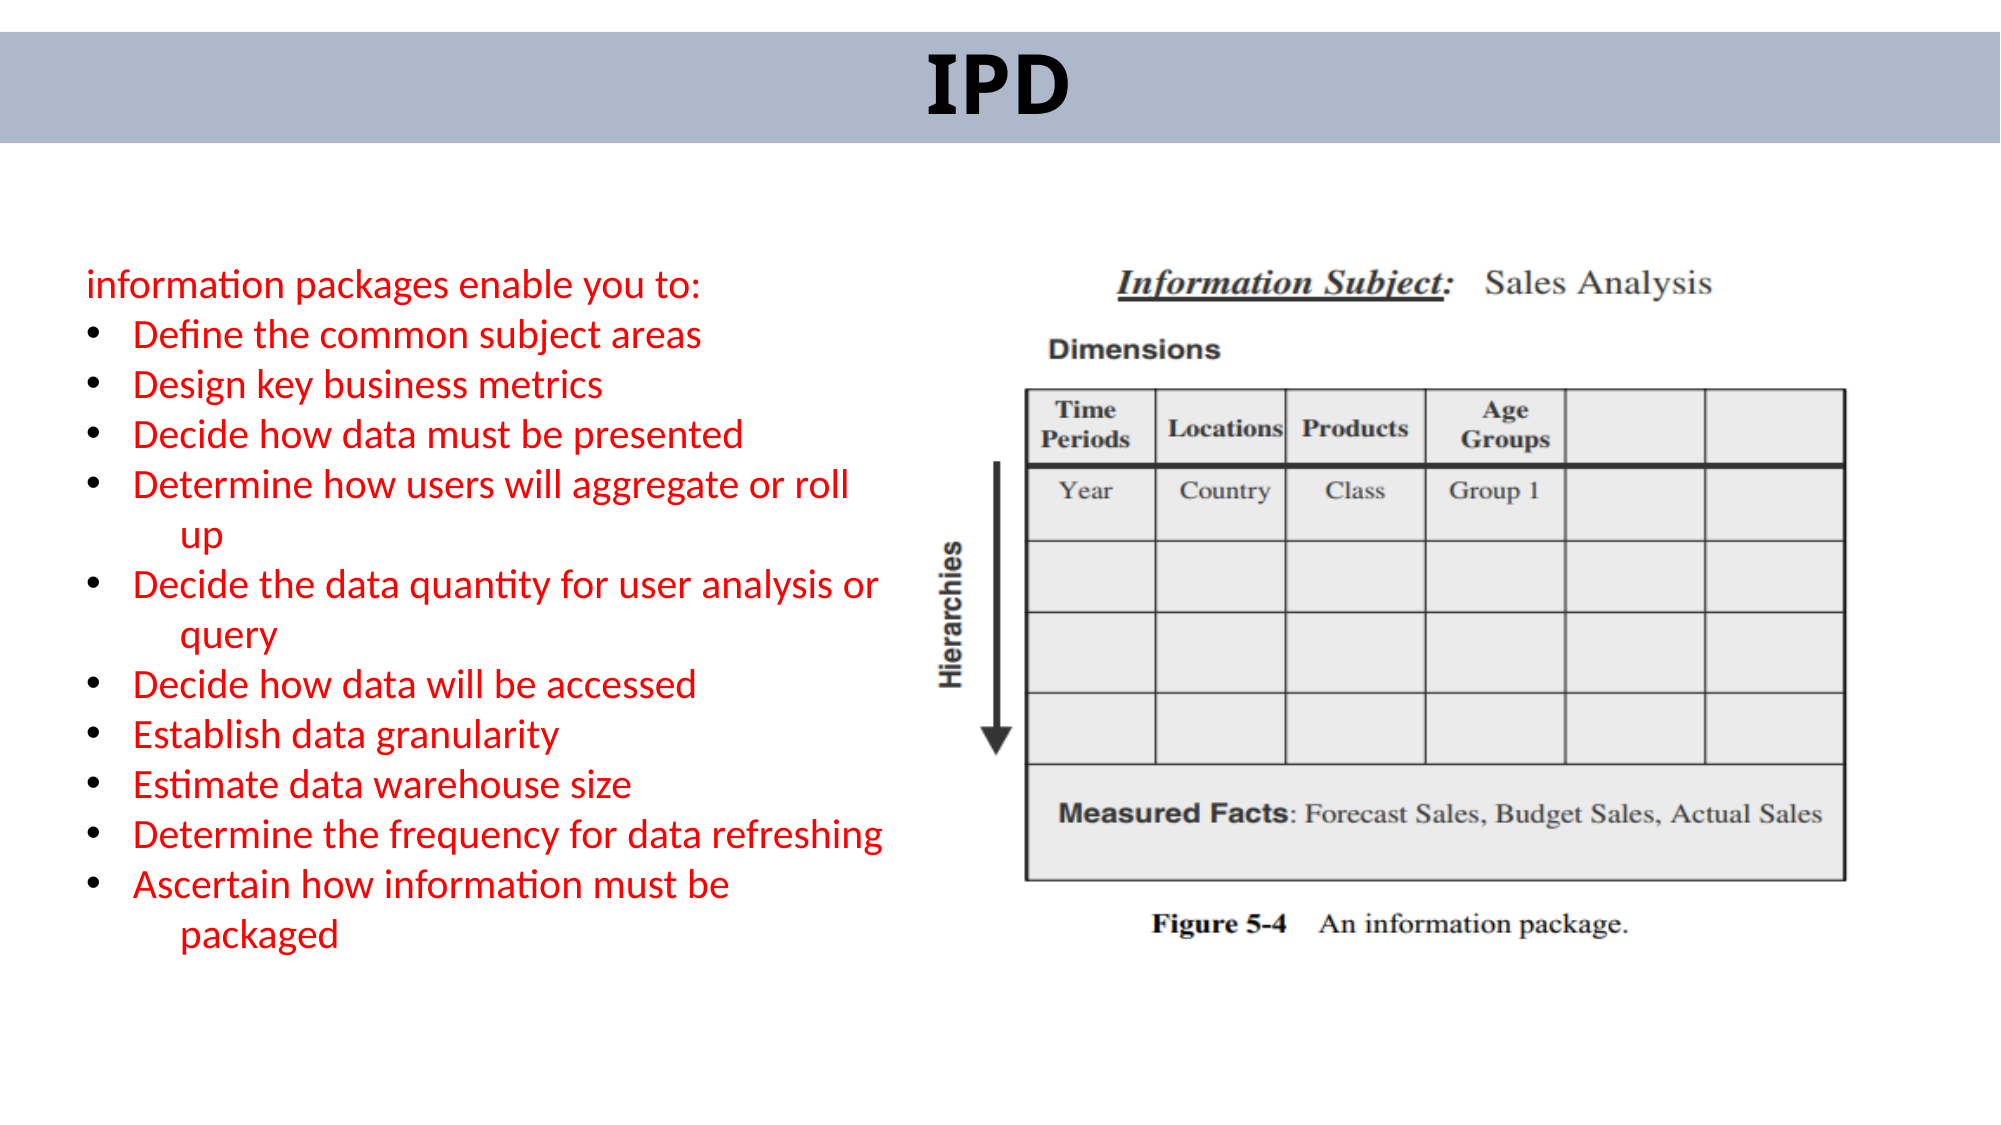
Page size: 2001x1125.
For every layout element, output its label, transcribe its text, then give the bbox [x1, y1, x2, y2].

picture [861, 227, 1981, 994]
title IPD [0, 31, 2000, 144]
text_box information packages enable you to: Define the common subject areas Design key business metrics Decide how data must be presented Determine how users will aggregate or roll up Decide the data quantity for user analysis or query Decide how data will be accessed Establish data granularity Estimate data warehouse size Determine the frequency for data refreshing Ascertain how information must be packaged [71, 249, 902, 965]
